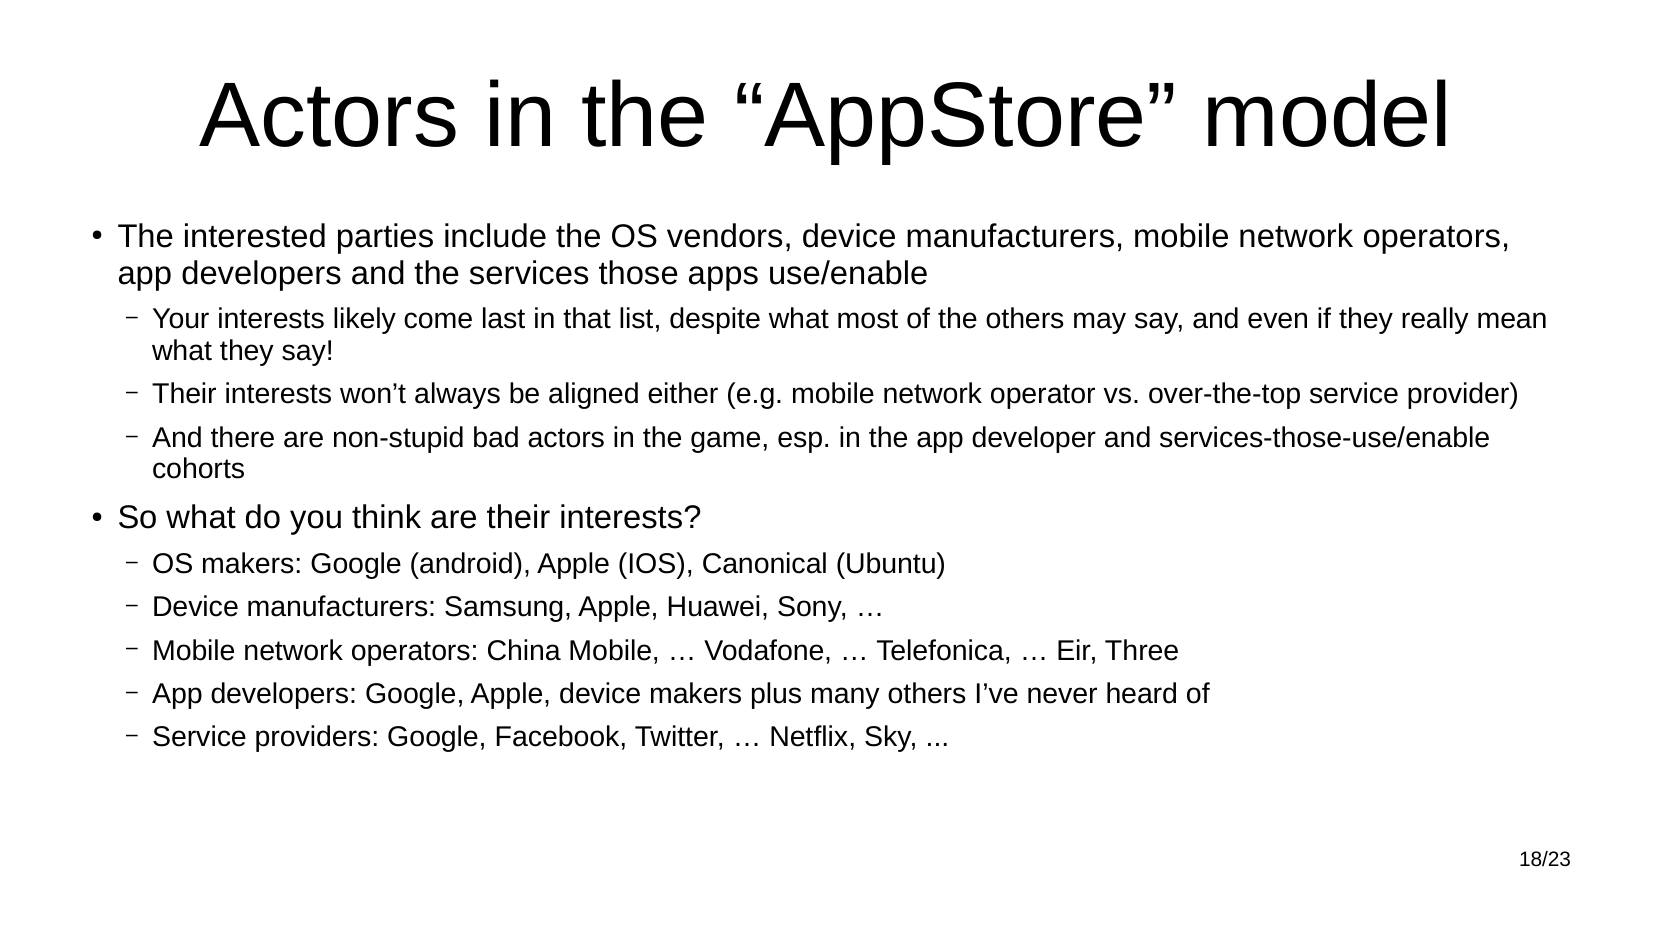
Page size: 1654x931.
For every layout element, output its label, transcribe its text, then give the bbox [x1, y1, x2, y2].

title Actors in the “AppStore” model [82, 37, 1571, 193]
list The interested parties include the OS vendors, device manufacturers, mobile network operators, app developers and the services those apps use/enable Your interests likely come last in that list, despite what most of the others may say, and even if they really mean what they say! Their interests won’t always be aligned either (e.g. mobile network operator vs. over-the-top service provider) And there are non-stupid bad actors in the game, esp. in the app developer and services-those-use/enable cohorts So what do you think are their interests? OS makers: Google (android), Apple (IOS), Canonical (Ubuntu) Device manufacturers: Samsung, Apple, Huawei, Sony, … Mobile network operators: China Mobile, … Vodafone, … Telefonica, … Eir, Three App developers: Google, Apple, device makers plus many others I’ve never heard of Service providers: Google, Facebook, Twitter, … Netflix, Sky, ... [82, 217, 1571, 758]
